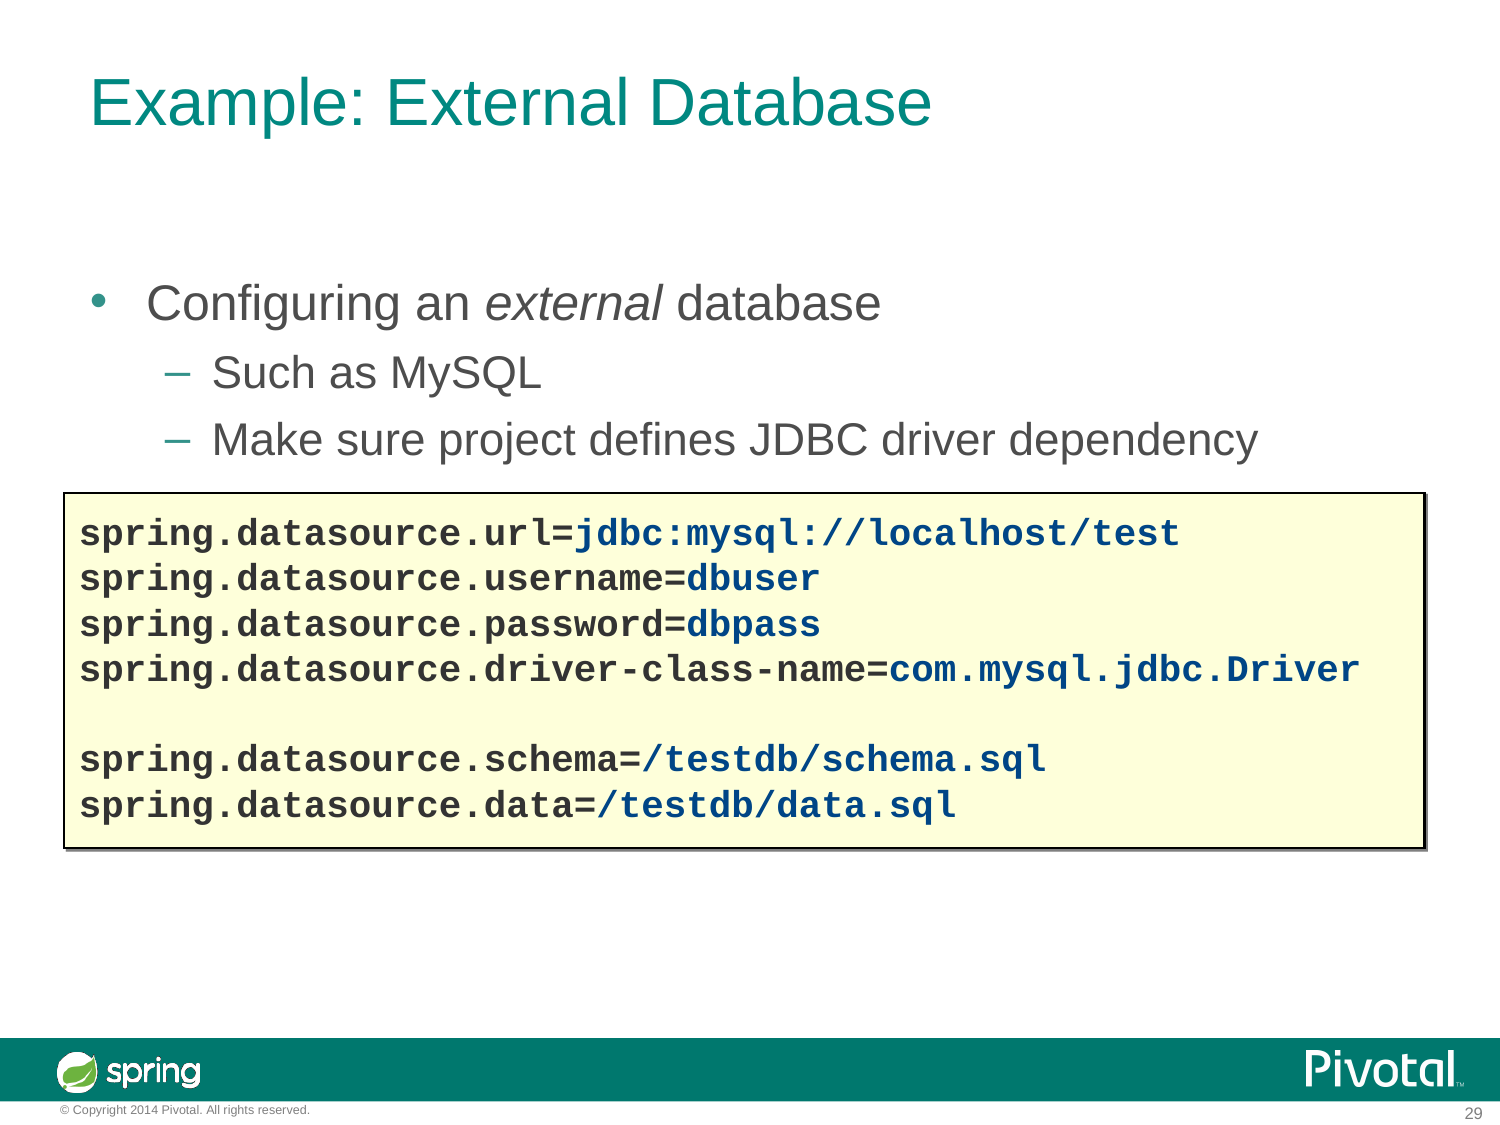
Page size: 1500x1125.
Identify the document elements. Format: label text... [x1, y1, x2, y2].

title Example: External Database [75, 45, 1426, 233]
picture [1306, 1050, 1464, 1087]
picture [32, 1041, 210, 1103]
text_box spring.datasource.url=jdbc:mysql://localhost/test spring.datasource.username=dbuser spring.datasource.password=dbpass spring.datasource.driver-class-name=com.mysql.jdbc.Driver spring.datasource.schema=/testdb/schema.sql spring.datasource.data=/testdb/data.sql [64, 492, 1425, 849]
list Configuring an external database Such as MySQL Make sure project defines JDBC driver dependency [75, 262, 1426, 931]
